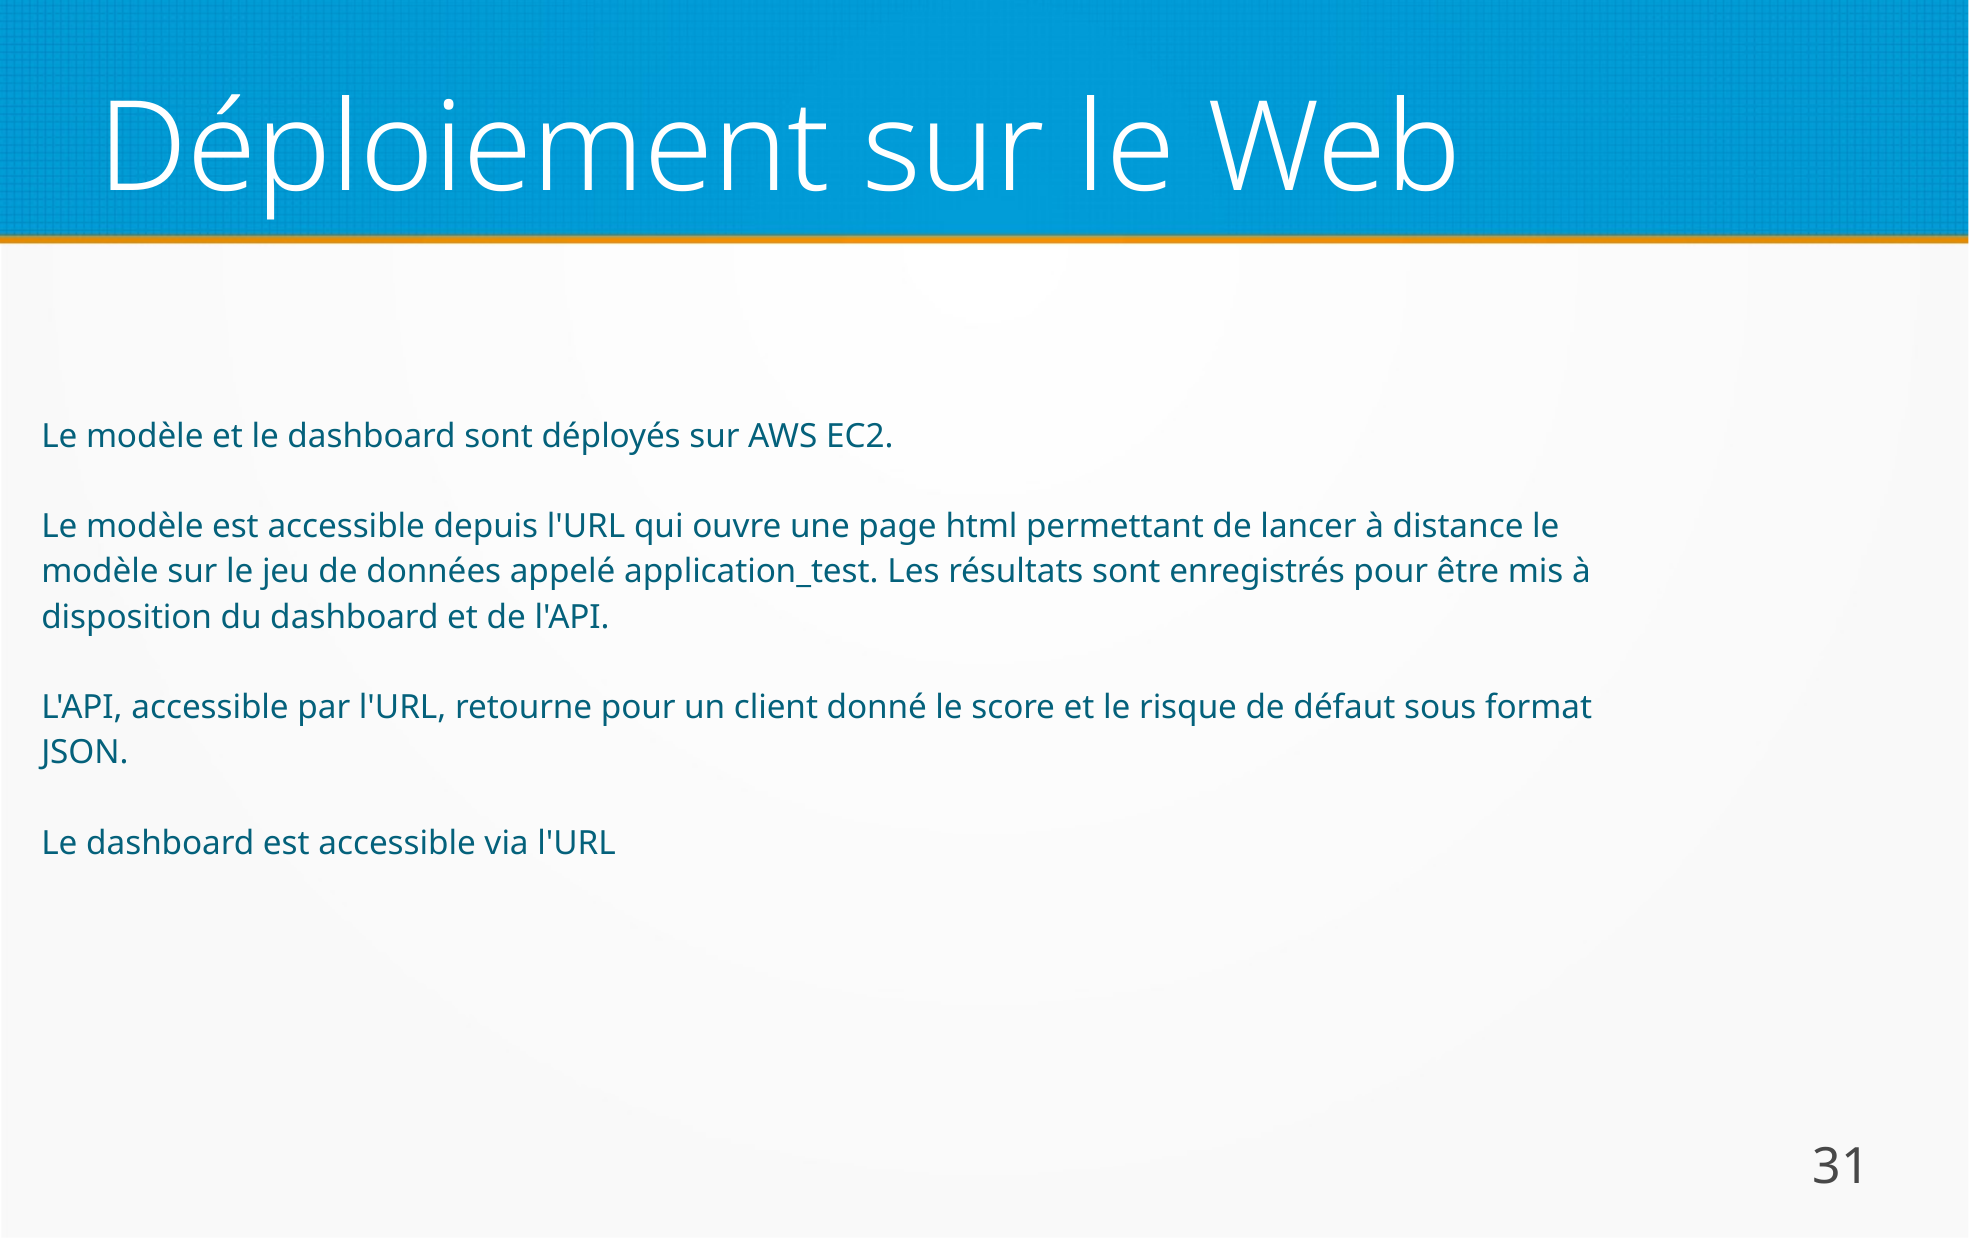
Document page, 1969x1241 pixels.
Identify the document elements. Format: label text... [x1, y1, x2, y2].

picture [0, 233, 1969, 1241]
text_box Le modèle et le dashboard sont déployés sur AWS EC2. Le modèle est accessible depuis l'URL qui ouvre une page html permettant de lancer à distance le modèle sur le jeu de données appelé application_test. Les résultats sont enregistrés pour être mis à disposition du dashboard et de l'API. L'API, accessible par l'URL, retourne pour un client donné le score et le risque de défaut sous format JSON. Le dashboard est accessible via l'URL [35, 285, 1666, 1081]
title Déploiement sur le Web [98, 19, 1870, 227]
